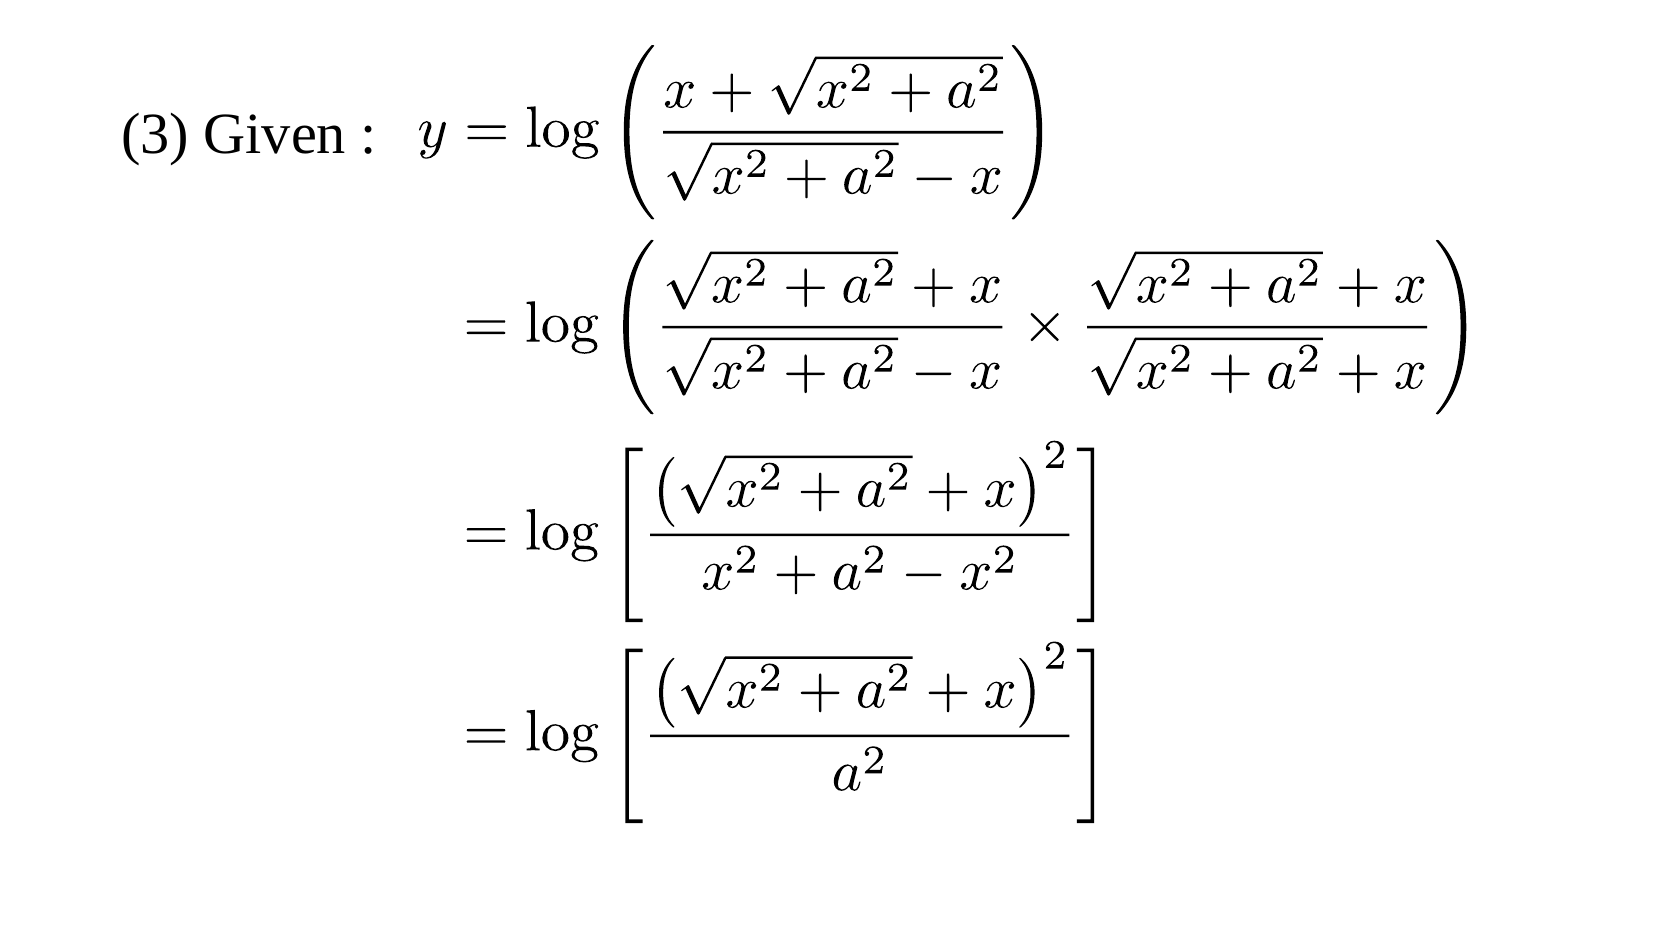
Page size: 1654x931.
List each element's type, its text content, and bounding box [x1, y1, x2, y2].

title (3) Given : [47, 37, 1607, 886]
text_box [418, 45, 1043, 220]
text_box [466, 641, 1095, 824]
text_box [466, 239, 1467, 415]
text_box [466, 440, 1095, 623]
